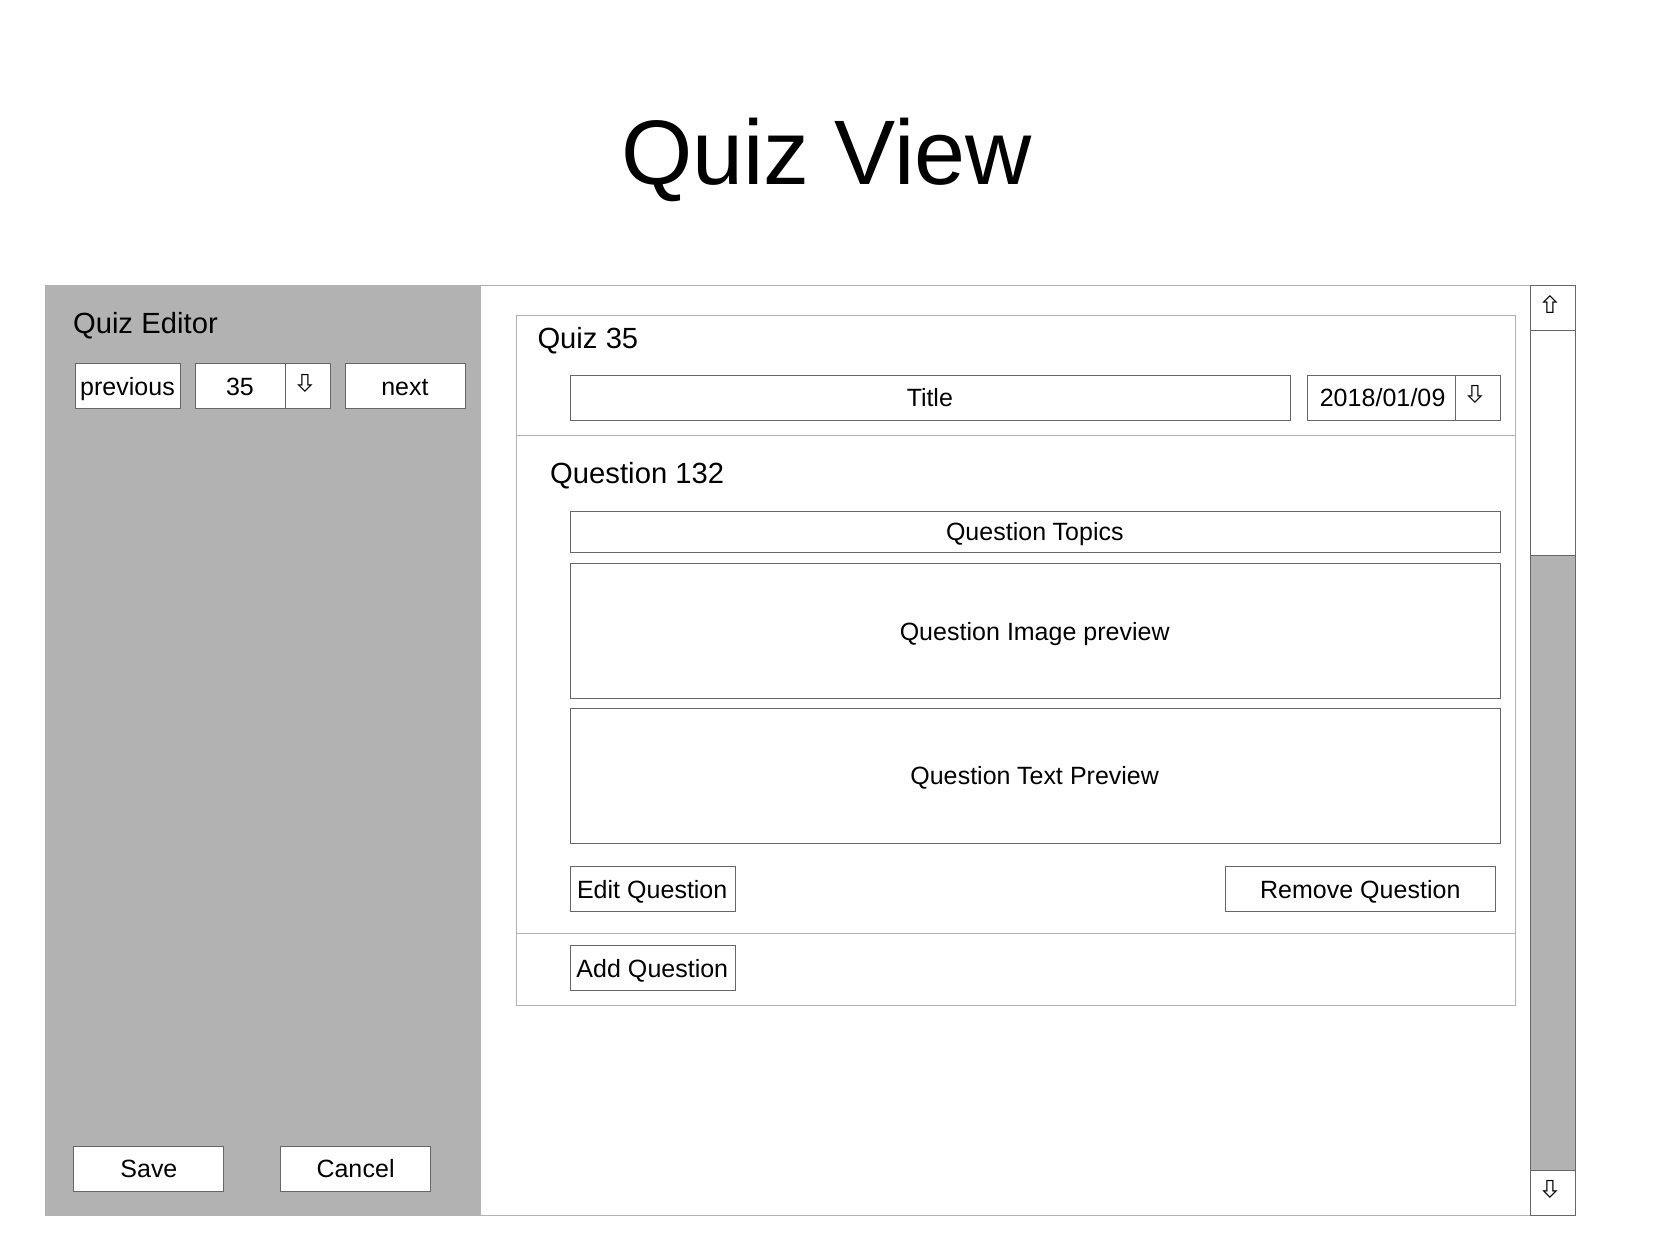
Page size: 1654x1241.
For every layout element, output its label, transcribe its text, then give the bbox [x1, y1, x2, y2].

text_box  [1530, 285, 1576, 331]
text_box Save [73, 1146, 224, 1192]
text_box Question Image preview [570, 563, 1501, 699]
text_box Question 132 [527, 449, 747, 498]
text_box Add Question [570, 945, 736, 991]
text_box  [285, 363, 331, 409]
text_box Title [570, 375, 1291, 421]
title Quiz View [82, 49, 1571, 257]
text_box  [1530, 1171, 1576, 1216]
text_box Cancel [280, 1146, 431, 1192]
text_box next [345, 363, 466, 409]
text_box Question Text Preview [570, 708, 1501, 844]
text_box Edit Question [570, 866, 736, 912]
text_box [45, 285, 1576, 1216]
text_box Question Topics [570, 511, 1501, 553]
text_box 35 [195, 363, 285, 409]
text_box Quiz Editor [51, 300, 241, 348]
text_box previous [75, 363, 181, 409]
text_box  [1455, 375, 1501, 421]
text_box Remove Question [1225, 866, 1496, 912]
text_box 2018/01/09 [1307, 375, 1455, 421]
text_box Quiz 35 [517, 316, 661, 363]
